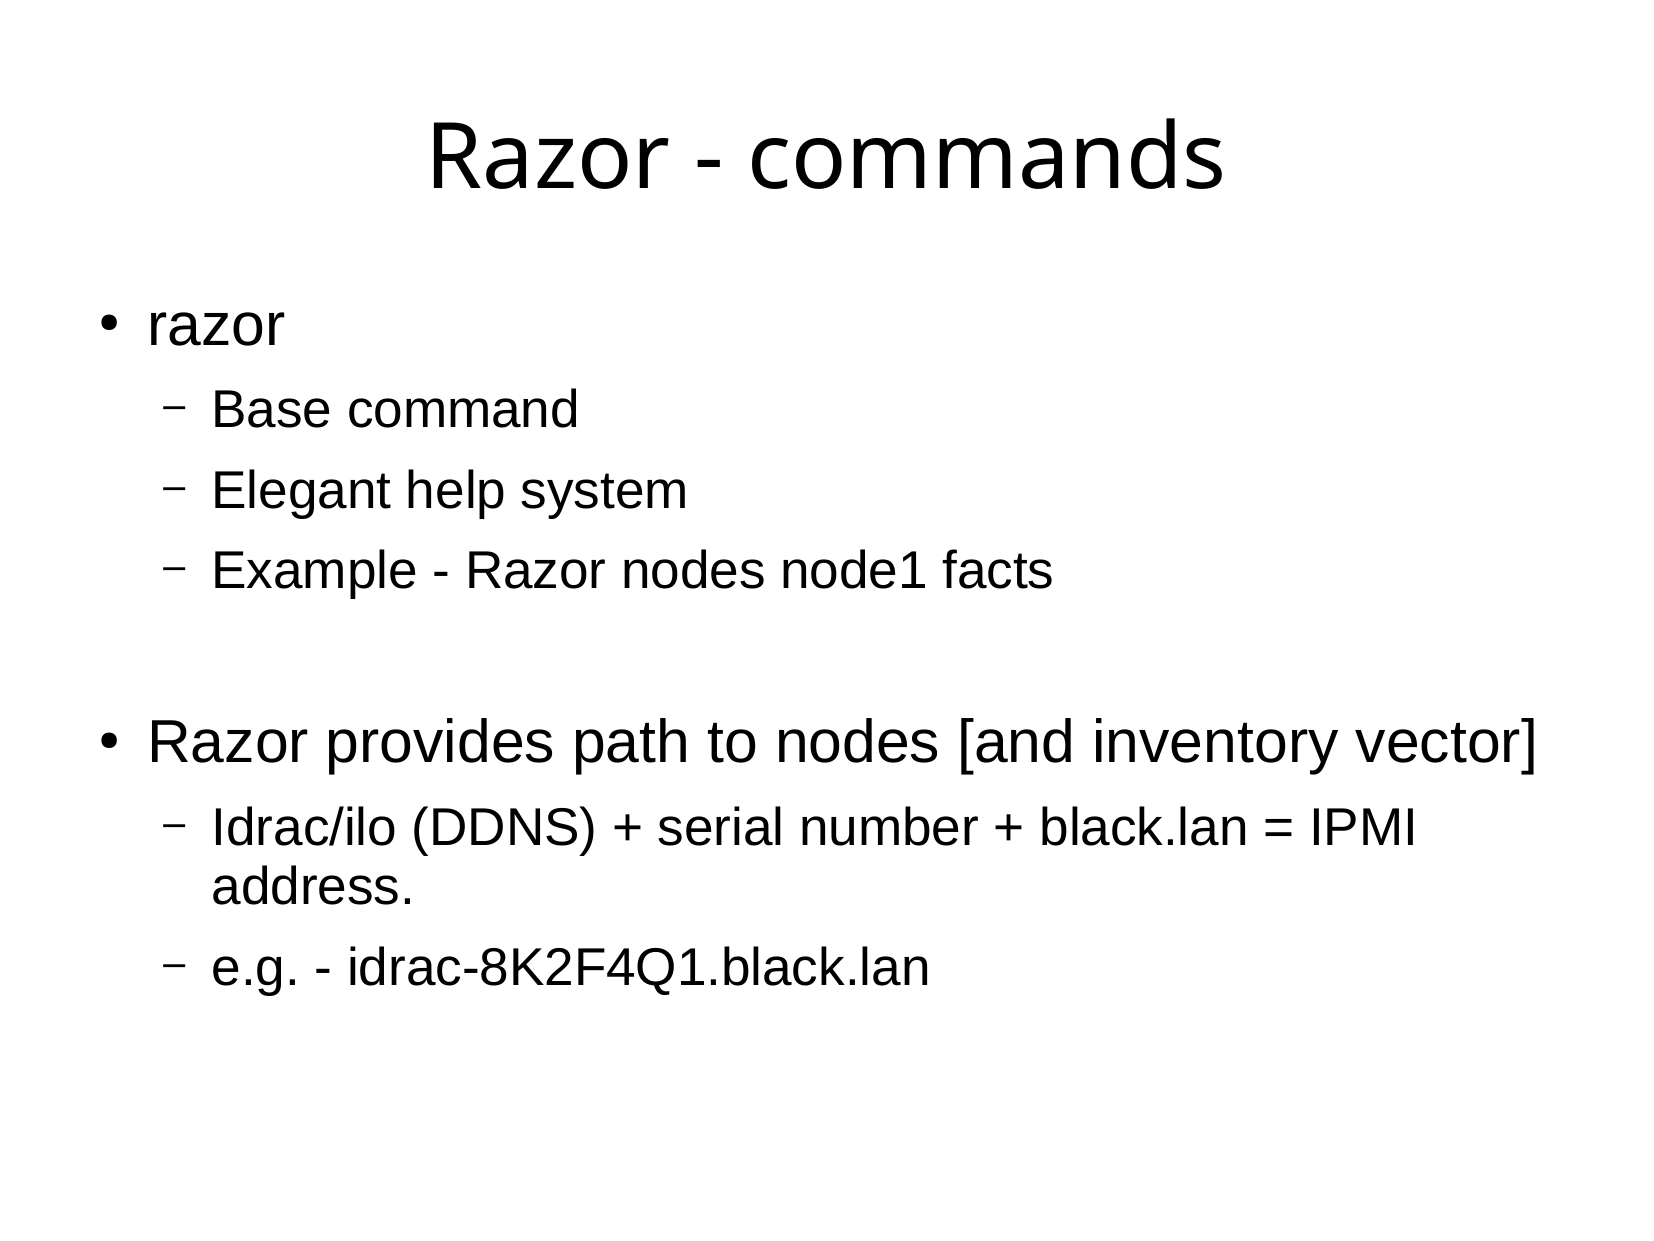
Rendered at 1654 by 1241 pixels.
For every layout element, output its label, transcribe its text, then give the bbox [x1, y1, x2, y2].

list razor Base command Elegant help system Example - Razor nodes node1 facts Razor provides path to nodes [and inventory vector] Idrac/ilo (DDNS) + serial number + black.lan = IPMI address. e.g. - idrac-8K2F4Q1.black.lan [82, 290, 1571, 1010]
title Razor - commands [82, 49, 1571, 257]
